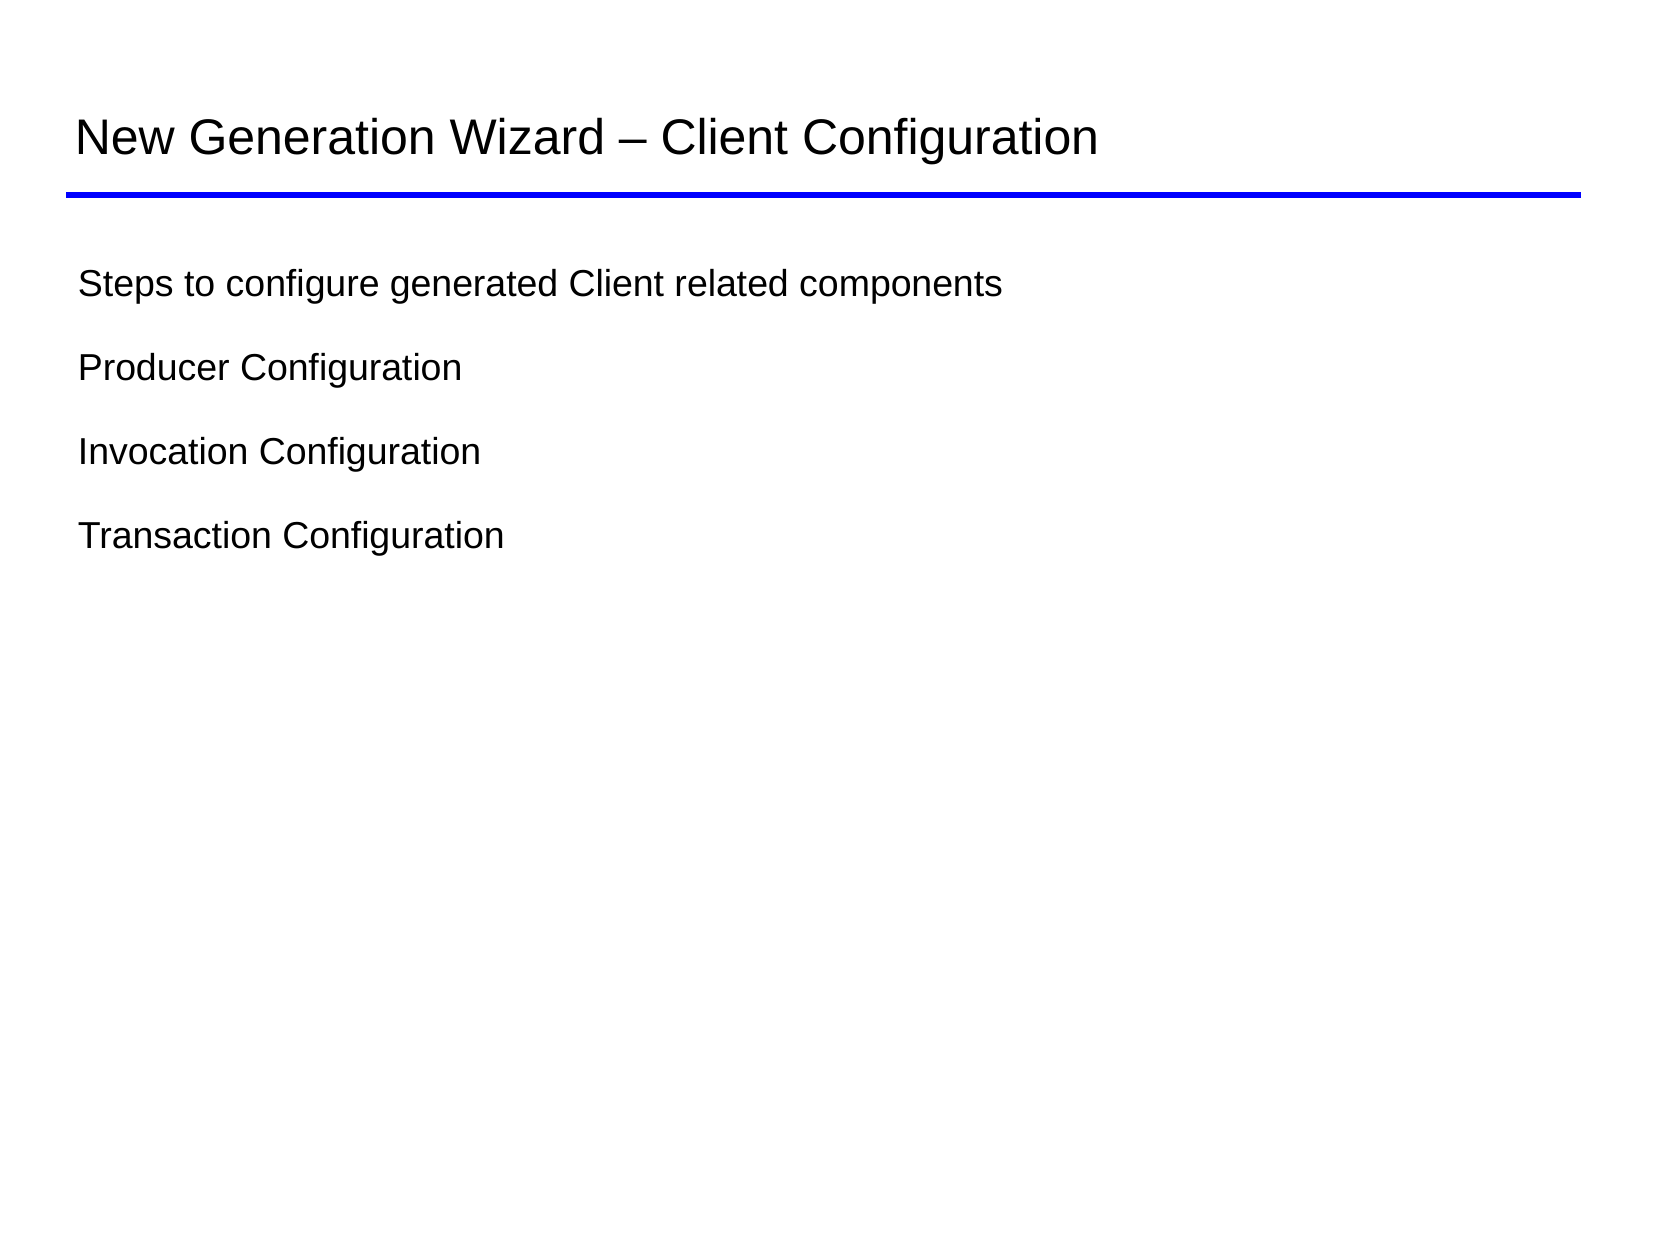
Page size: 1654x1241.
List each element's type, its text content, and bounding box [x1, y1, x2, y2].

text_box Steps to configure generated Client related components Producer Configuration Invocation Configuration Transaction Configuration [63, 255, 1019, 607]
text_box New Generation Wizard – Client Configuration [60, 101, 1115, 173]
